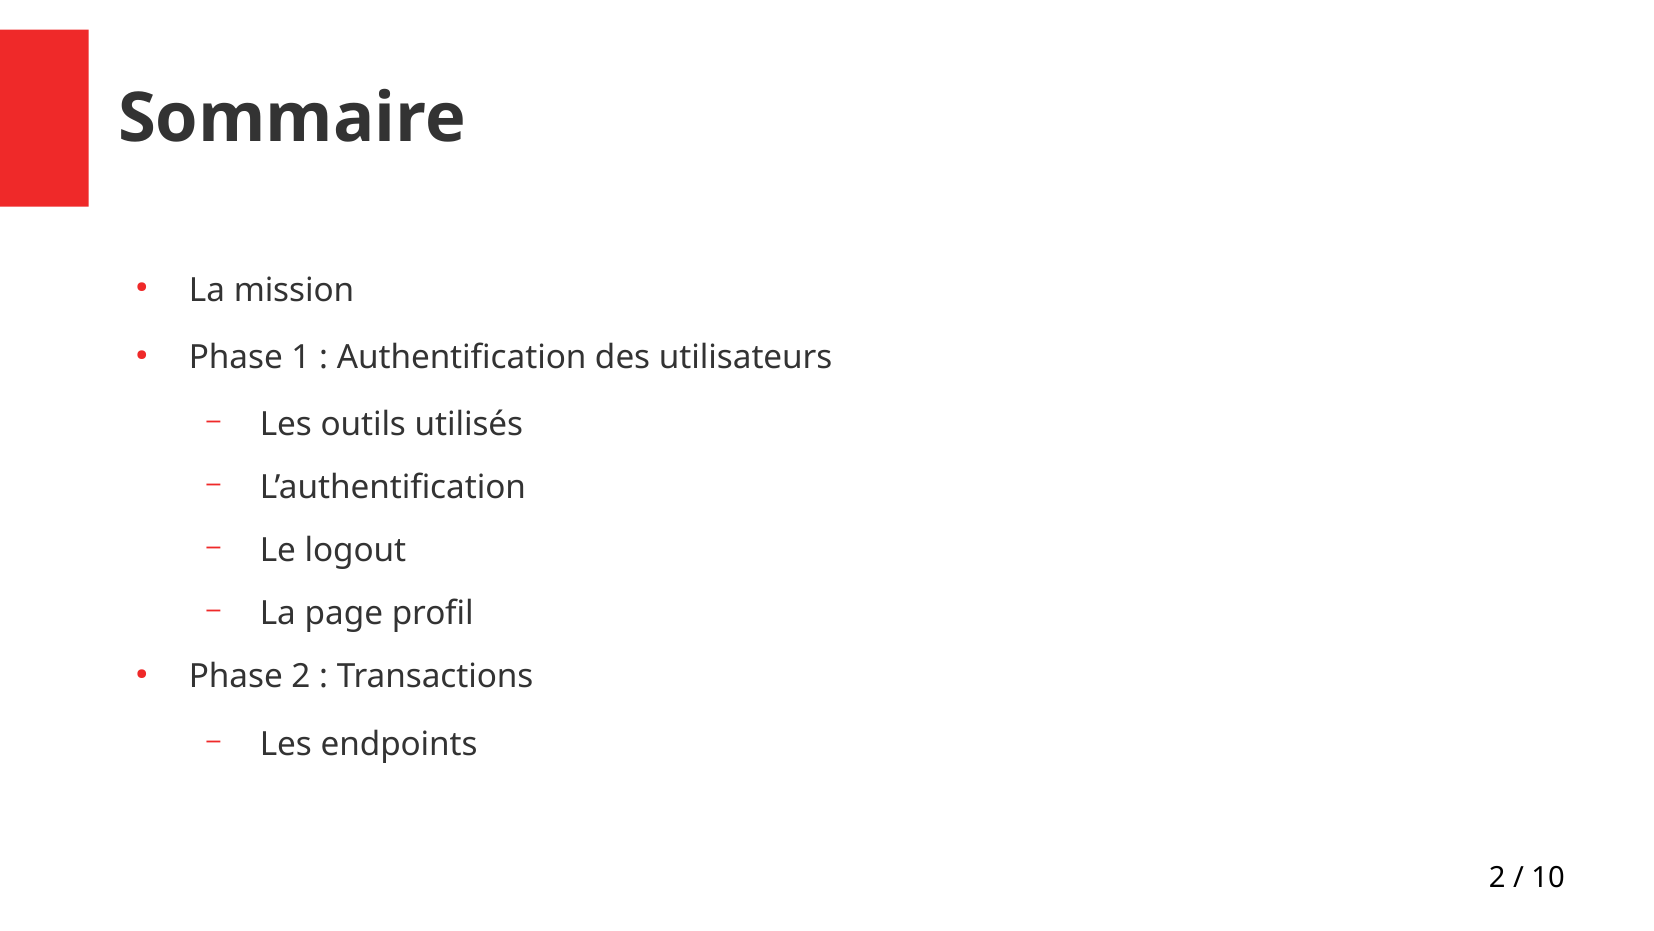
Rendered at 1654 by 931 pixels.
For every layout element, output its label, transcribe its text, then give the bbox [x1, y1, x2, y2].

title Sommaire [118, 37, 1571, 193]
list La mission Phase 1 : Authentification des utilisateurs Les outils utilisés L’authentification Le logout La page profil Phase 2 : Transactions Les endpoints [118, 265, 1536, 806]
